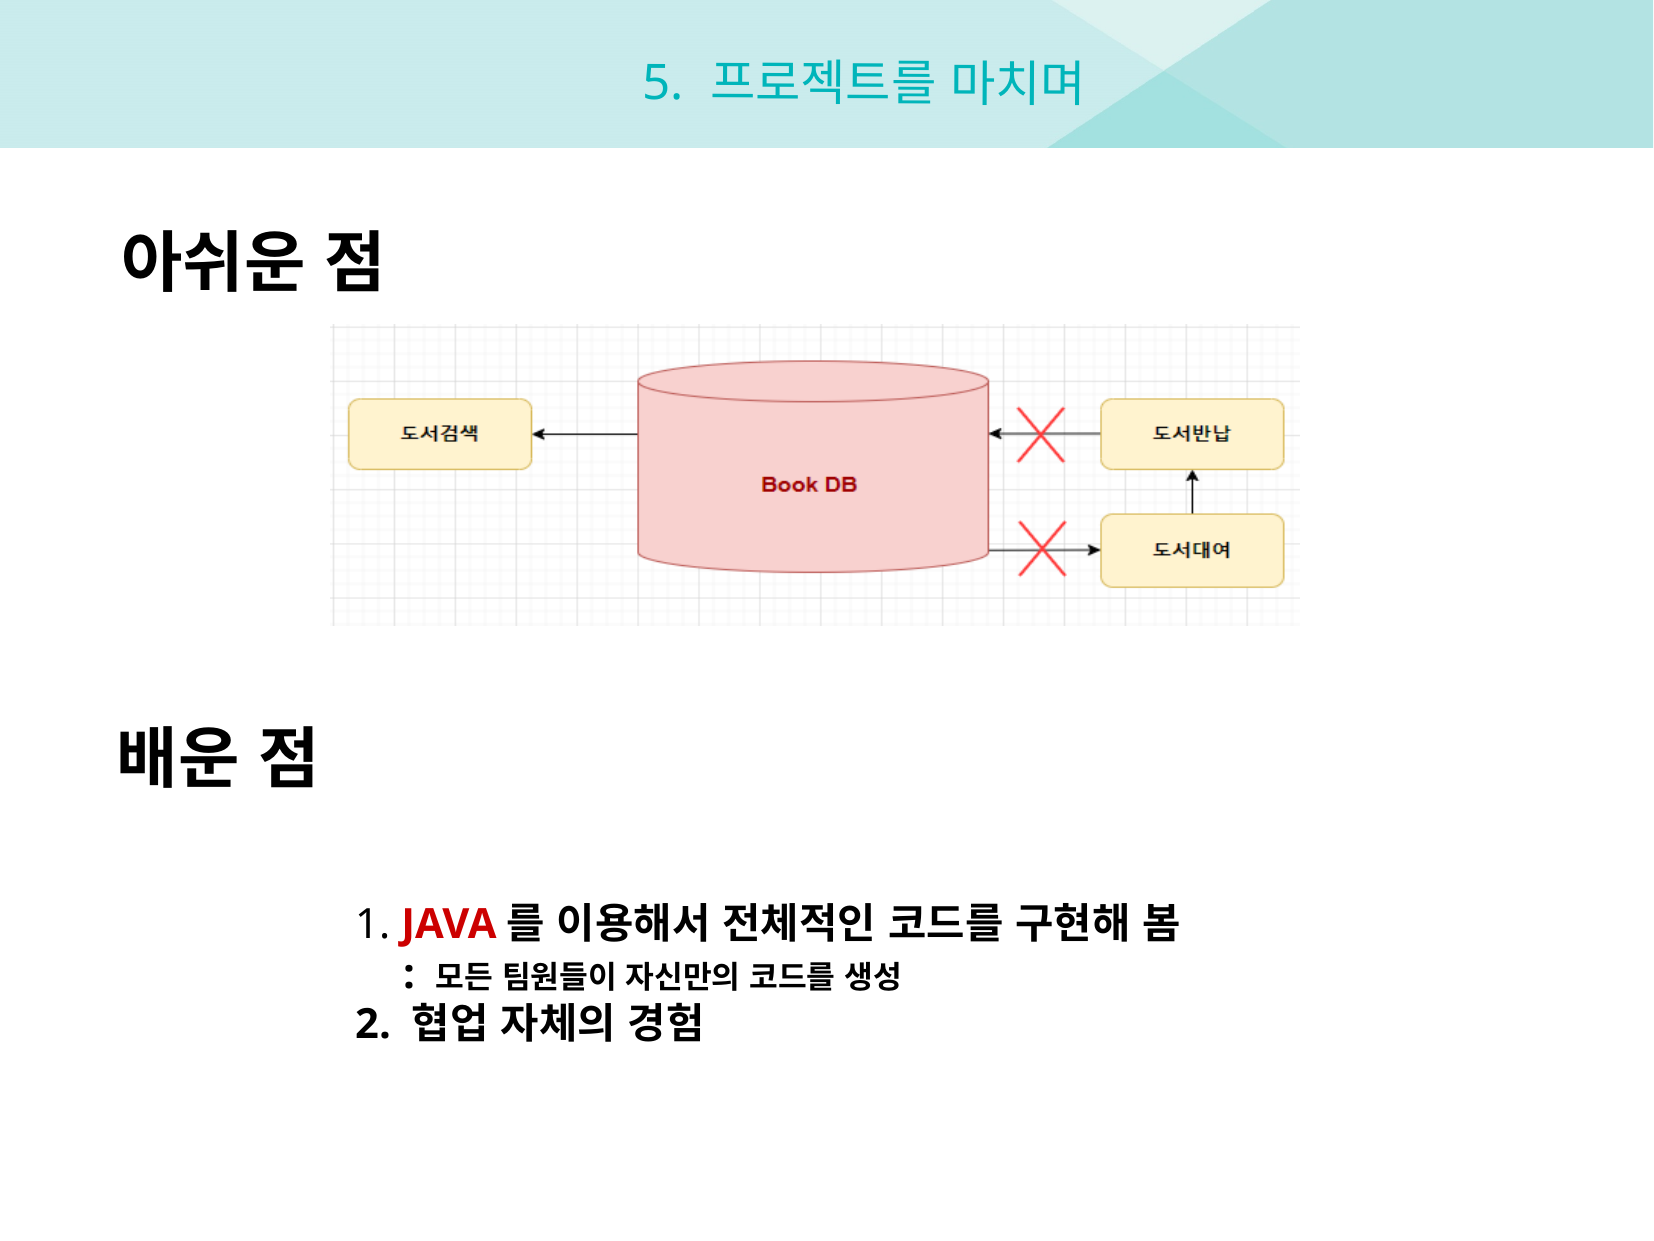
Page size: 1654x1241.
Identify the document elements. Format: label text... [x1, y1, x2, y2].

picture [330, 324, 1300, 626]
title 배운 점 [11, 685, 426, 827]
title 1. JAVA를 이용해서 전체적인 코드를 구현해 봄 : 모든 팀원들이 자신만의 코드를 생성 2. 협업 자체의 경험 [130, 838, 1536, 1105]
text_box 5. 프로젝트를 마치며 [590, 46, 1139, 166]
title 아쉬운 점 [47, 188, 461, 331]
